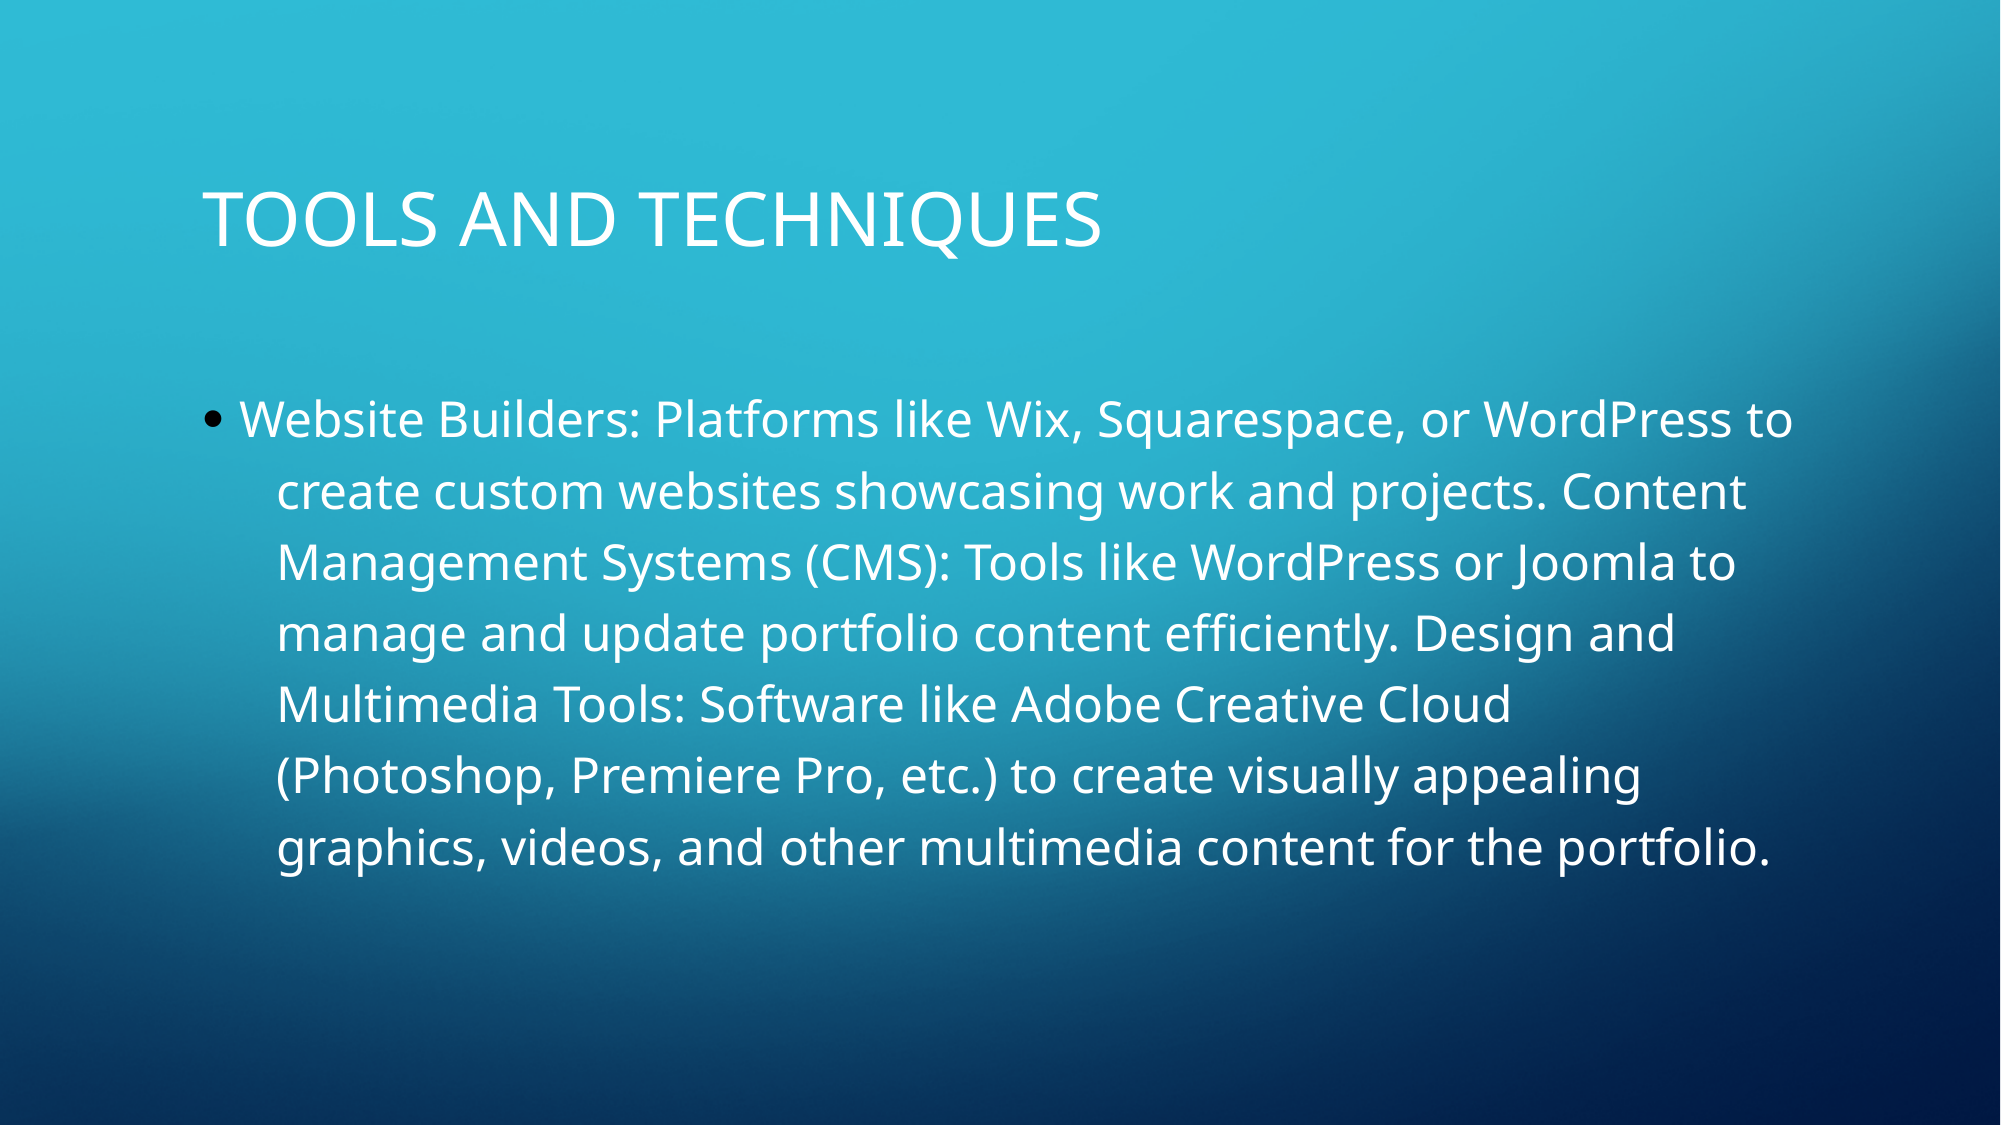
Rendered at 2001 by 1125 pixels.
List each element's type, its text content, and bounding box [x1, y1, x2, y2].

list Website Builders: Platforms like Wix, Squarespace, or WordPress to create custom websites showcasing work and projects. Content Management Systems (CMS): Tools like WordPress or Joomla to manage and update portfolio content efficiently. Design and Multimedia Tools: Software like Adobe Creative Cloud (Photoshop, Premiere Pro, etc.) to create visually appealing graphics, videos, and other multimedia content for the portfolio. [187, 369, 1813, 951]
title Tools and techniques [187, 101, 1813, 344]
